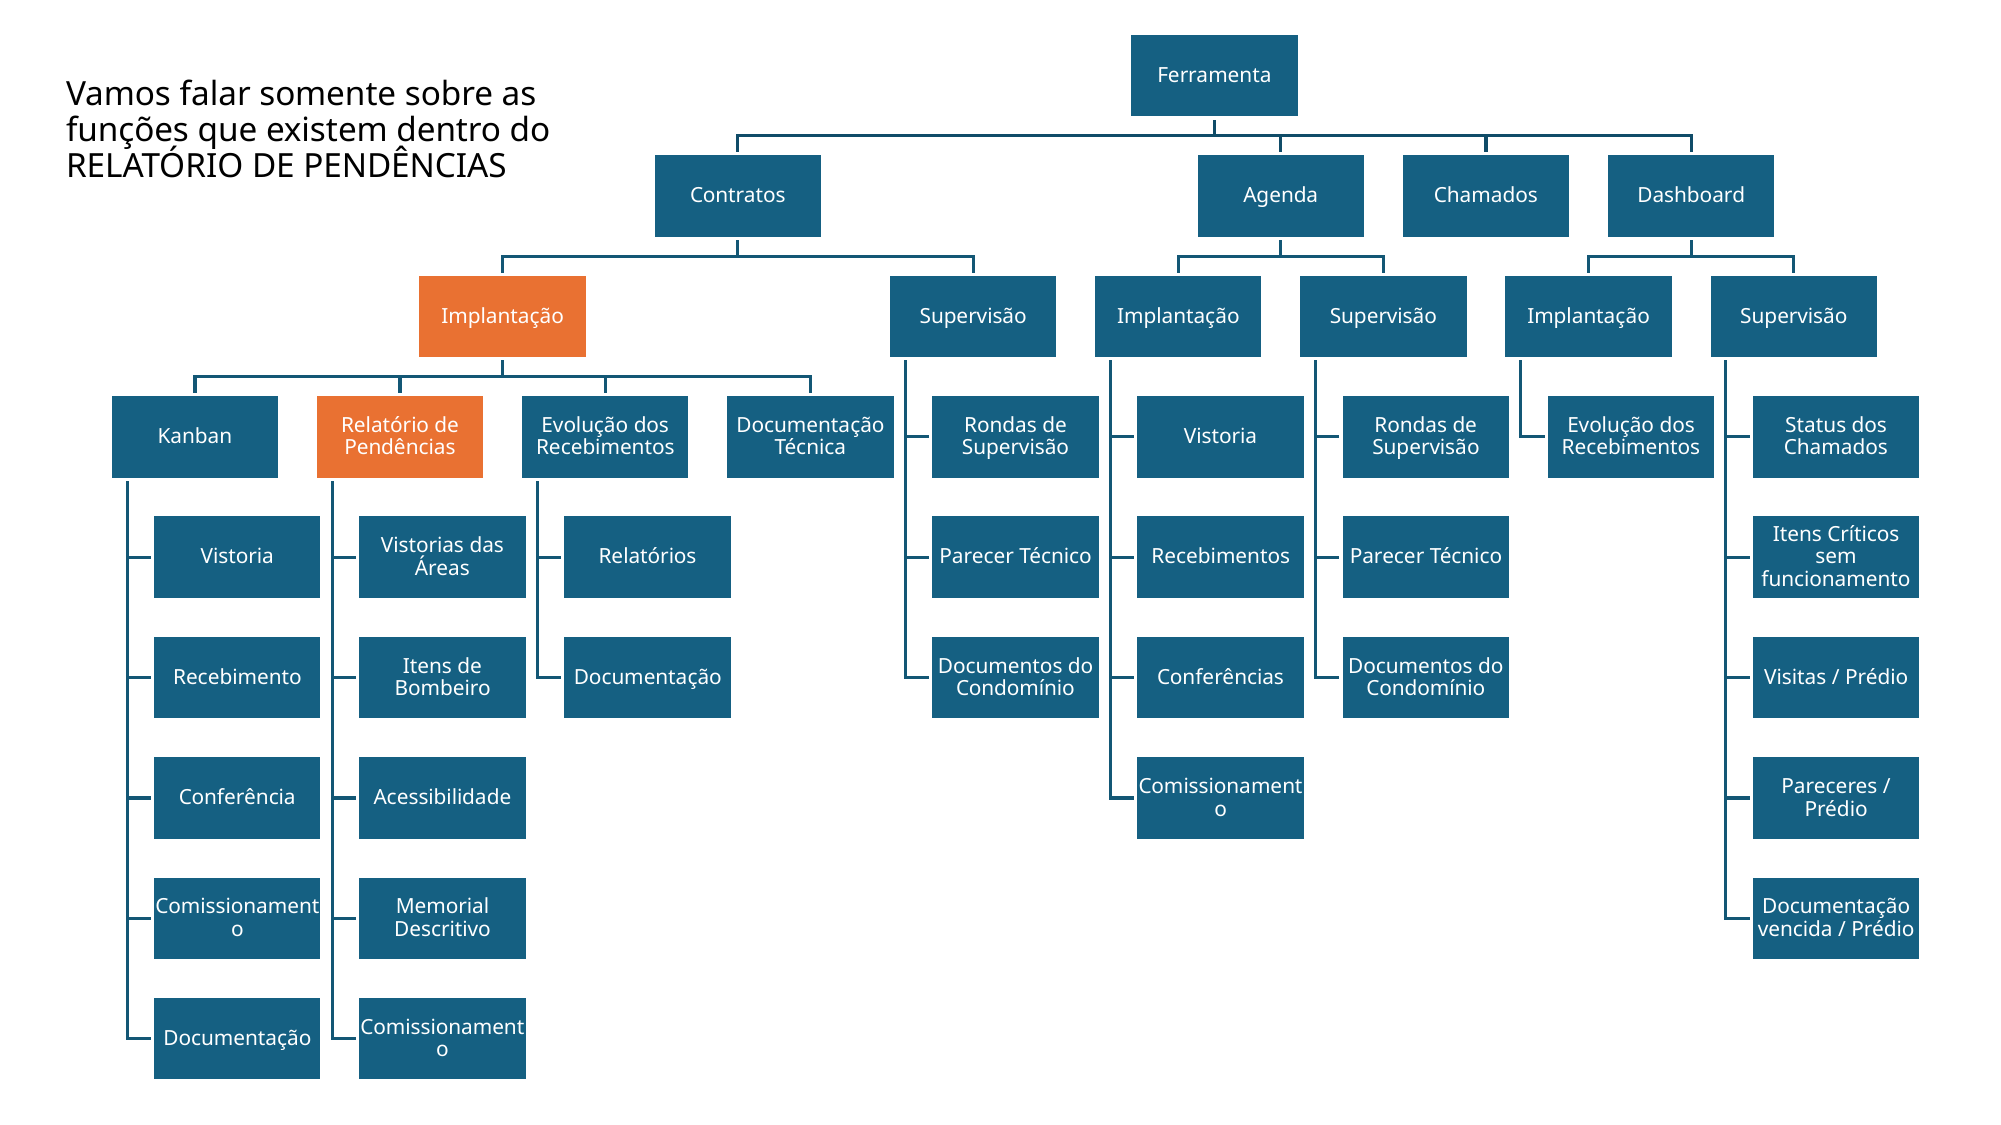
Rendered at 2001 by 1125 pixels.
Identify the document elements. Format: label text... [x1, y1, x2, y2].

text_box Implantação [417, 274, 588, 359]
text_box Kanban [110, 394, 280, 480]
text_box Supervisão [888, 274, 1058, 359]
text_box Documentação Técnica [725, 394, 896, 480]
text_box Visitas / Prédio [1751, 635, 1921, 720]
text_box Comissionamento [1135, 755, 1306, 841]
text_box Chamados [1401, 153, 1571, 239]
text_box Relatório de Pendências [315, 394, 485, 480]
text_box Relatórios [562, 514, 733, 600]
text_box Memorial Descritivo [357, 875, 528, 961]
text_box Recebimento [152, 635, 323, 720]
text_box Pareceres / Prédio [1751, 755, 1921, 841]
text_box Documentação [152, 996, 323, 1082]
text_box Vistoria [1135, 394, 1306, 480]
text_box Documentos do Condomínio [930, 635, 1101, 720]
text_box Documentação vencida / Prédio [1751, 875, 1921, 961]
text_box Status dos Chamados [1751, 394, 1921, 480]
text_box Documentação [562, 635, 733, 720]
text_box Vamos falar somente sobre as funções que existem dentro do RELATÓRIO DE PENDÊNCIAS [51, 43, 594, 218]
text_box Evolução dos Recebimentos [520, 394, 690, 480]
text_box Dashboard [1606, 153, 1776, 239]
text_box Supervisão [1708, 274, 1879, 359]
text_box Rondas de Supervisão [1341, 394, 1511, 480]
text_box Implantação [1503, 274, 1674, 359]
text_box Contratos [653, 153, 823, 239]
text_box Recebimentos [1135, 514, 1306, 600]
text_box Implantação [1093, 274, 1263, 359]
text_box Rondas de Supervisão [930, 394, 1101, 480]
text_box Itens de Bombeiro [357, 635, 528, 720]
text_box Itens Críticos sem funcionamento [1751, 514, 1921, 600]
text_box Documentos do Condomínio [1341, 635, 1511, 720]
text_box Agenda [1196, 153, 1366, 239]
text_box Comissionamento [357, 996, 528, 1082]
text_box Comissionamento [152, 875, 323, 961]
text_box Ferramenta [1129, 33, 1300, 119]
text_box Conferência [152, 755, 323, 841]
text_box Supervisão [1298, 274, 1469, 359]
text_box Acessibilidade [357, 755, 528, 841]
text_box Evolução dos Recebimentos [1546, 394, 1716, 480]
text_box Conferências [1135, 635, 1306, 720]
text_box Parecer Técnico [930, 514, 1101, 600]
text_box Vistorias das Áreas [357, 514, 528, 600]
text_box Parecer Técnico [1341, 514, 1511, 600]
text_box Vistoria [152, 514, 323, 600]
